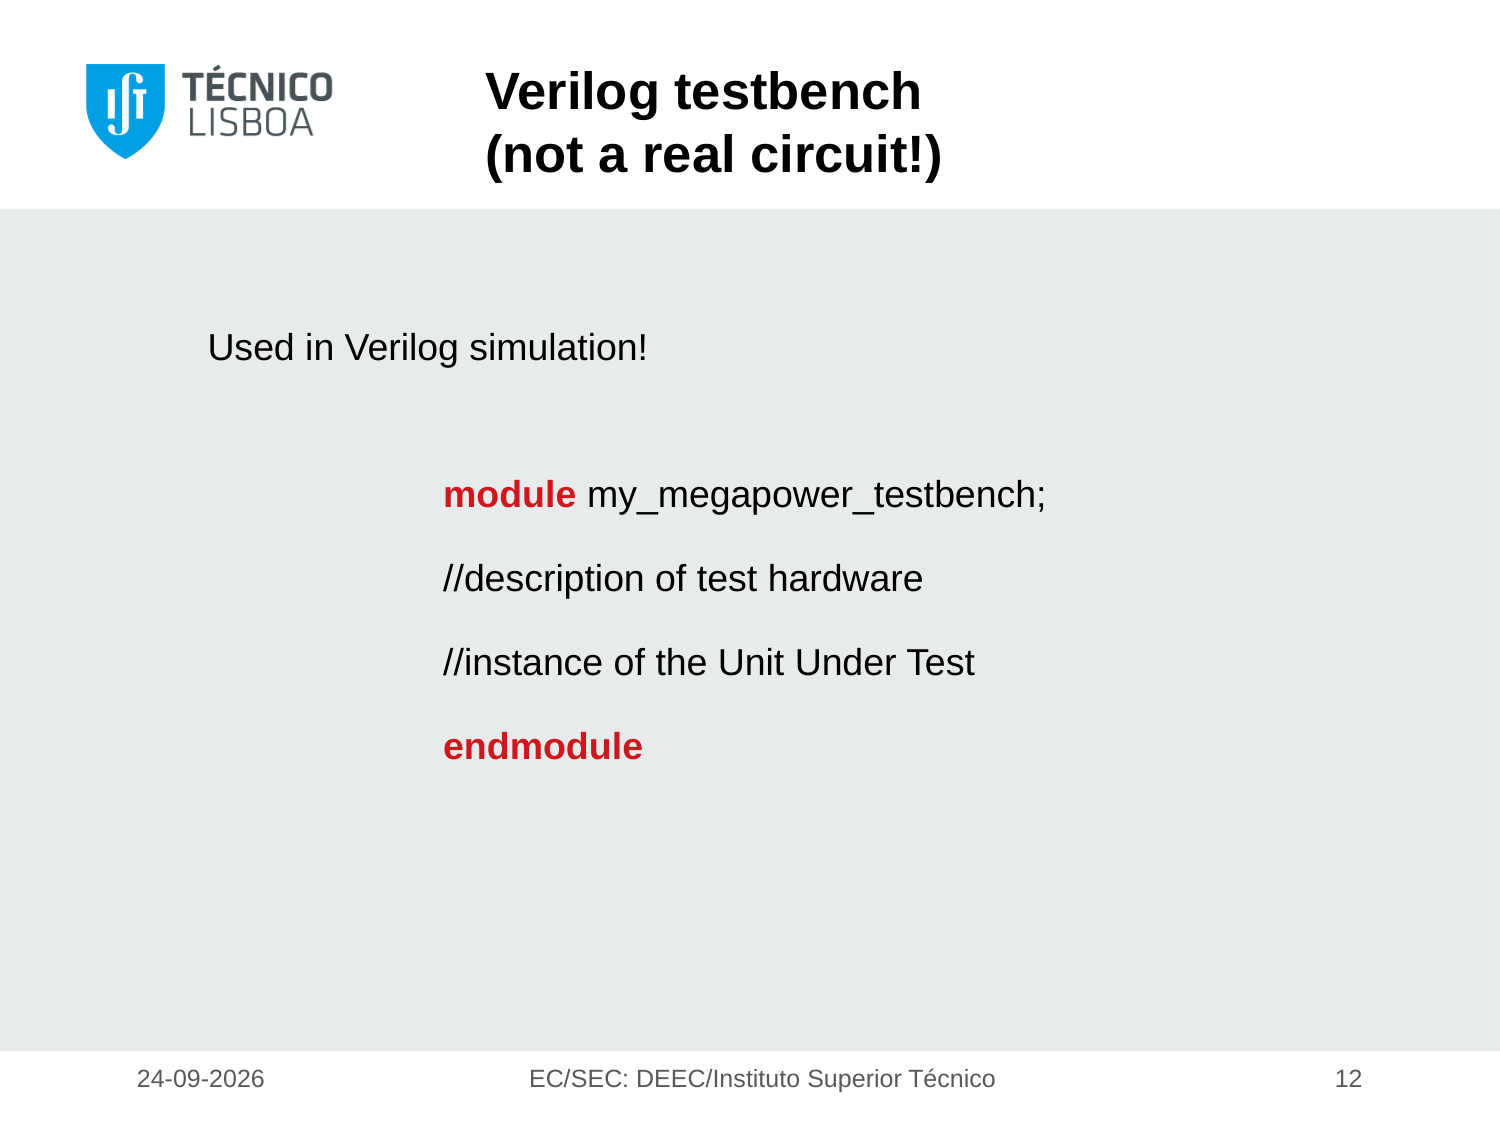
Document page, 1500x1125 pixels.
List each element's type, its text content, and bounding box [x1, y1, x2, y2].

slide_number 9 [1077, 1052, 1378, 1103]
title Verilog testbench (not a real circuit!) [470, 48, 1500, 192]
text_box Used in Verilog simulation! [192, 319, 664, 376]
picture [0, 0, 1500, 1125]
slide_number 09-10-2020 [121, 1052, 425, 1103]
text_box module my_megapower_testbench; //description of test hardware //instance of the Unit Under Test endmodule [428, 466, 1062, 775]
footer EC/SEC: DEEC/Instituto Superior Técnico [512, 1052, 1021, 1103]
